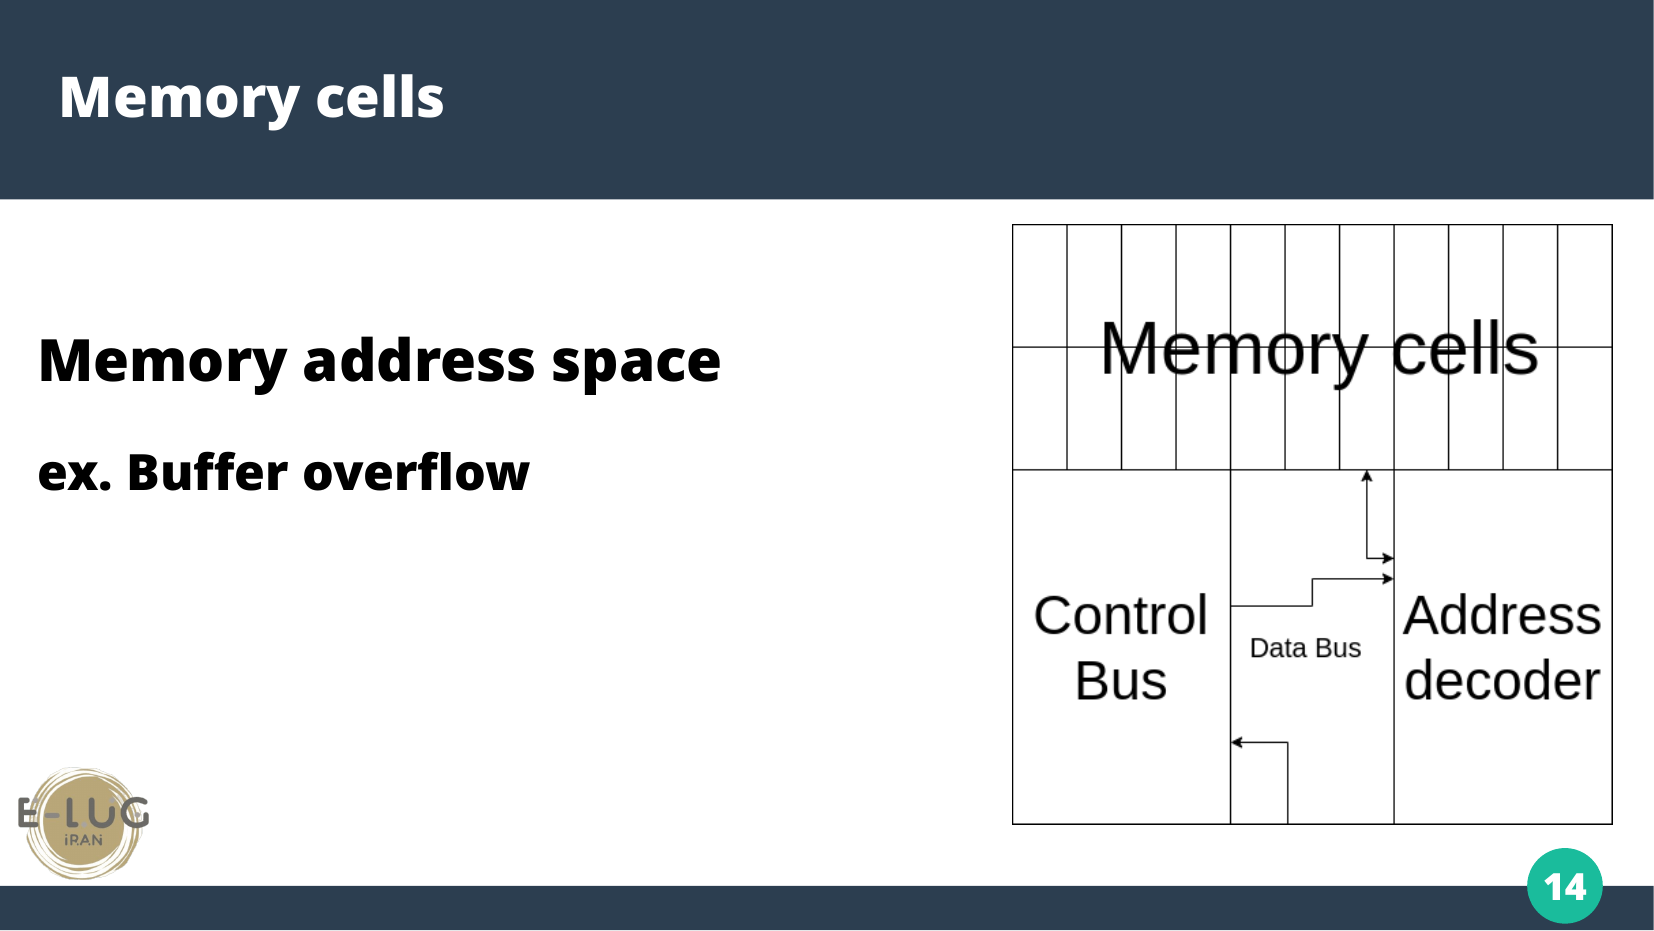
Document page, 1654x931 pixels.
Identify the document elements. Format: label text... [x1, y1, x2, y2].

picture [1012, 224, 1613, 826]
title Memory address space [37, 300, 1013, 412]
picture [0, 749, 168, 901]
title Memory cells [59, 37, 1595, 155]
title ex. Buffer overflow [37, 412, 1013, 531]
